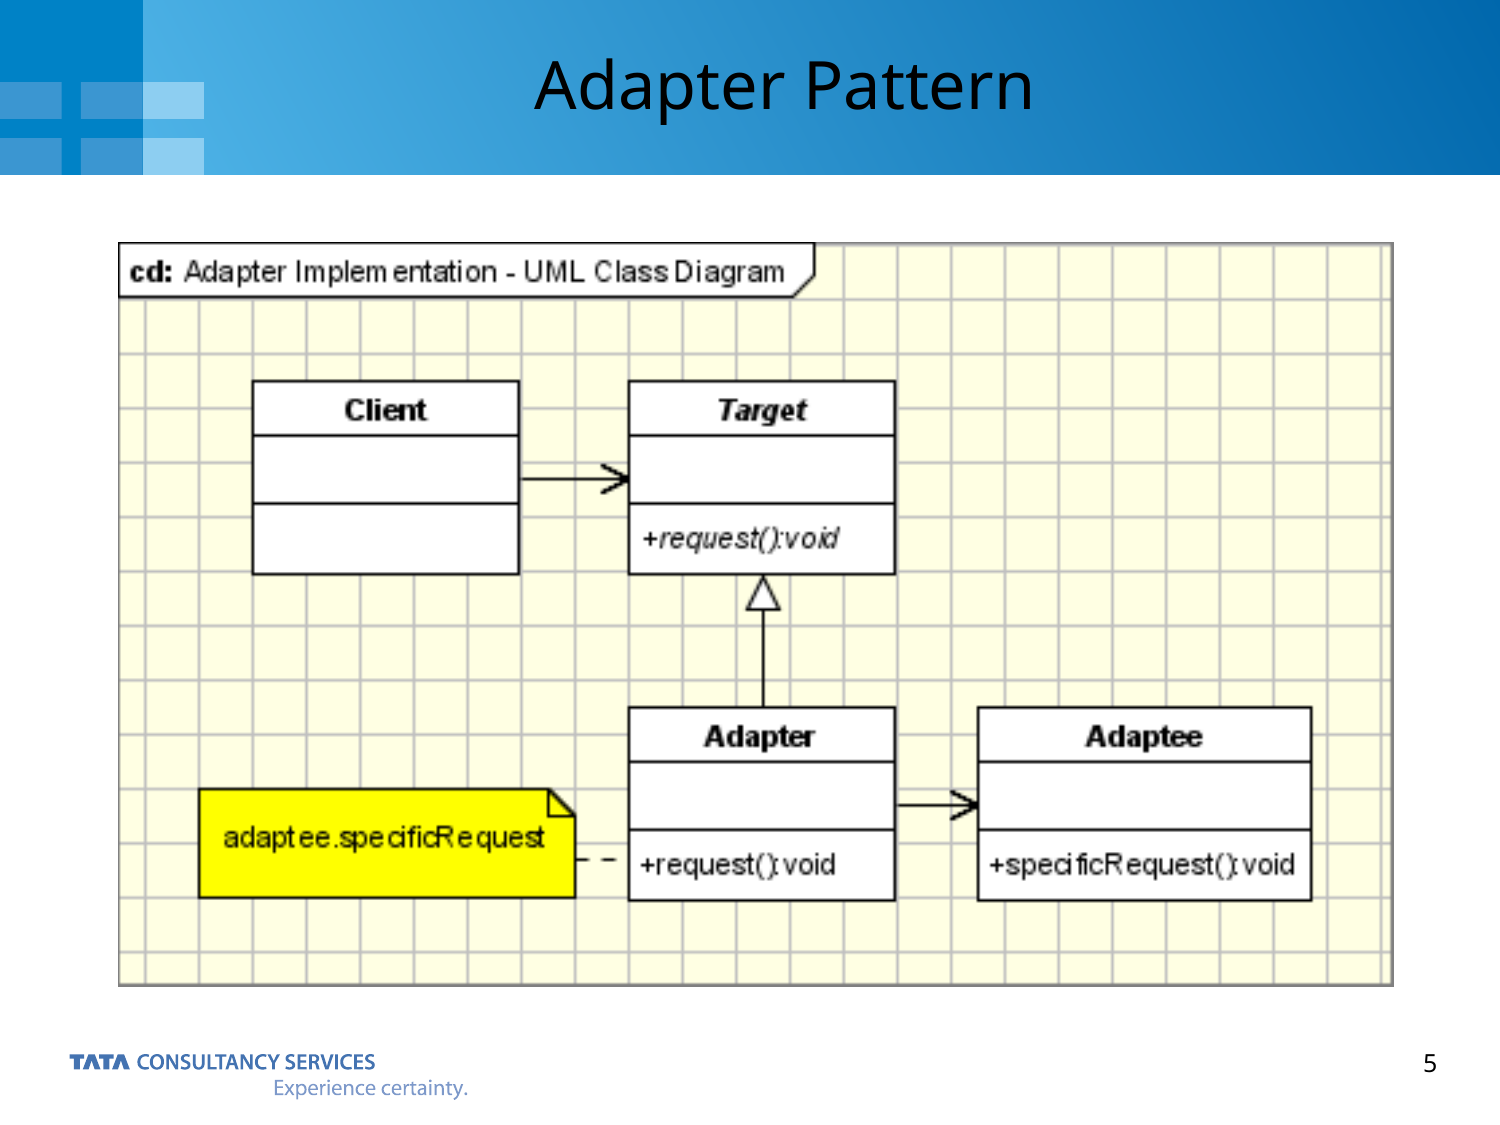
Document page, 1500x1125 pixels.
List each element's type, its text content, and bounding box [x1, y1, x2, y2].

picture [118, 242, 1394, 987]
text_box Adapter Pattern [224, 11, 1347, 154]
